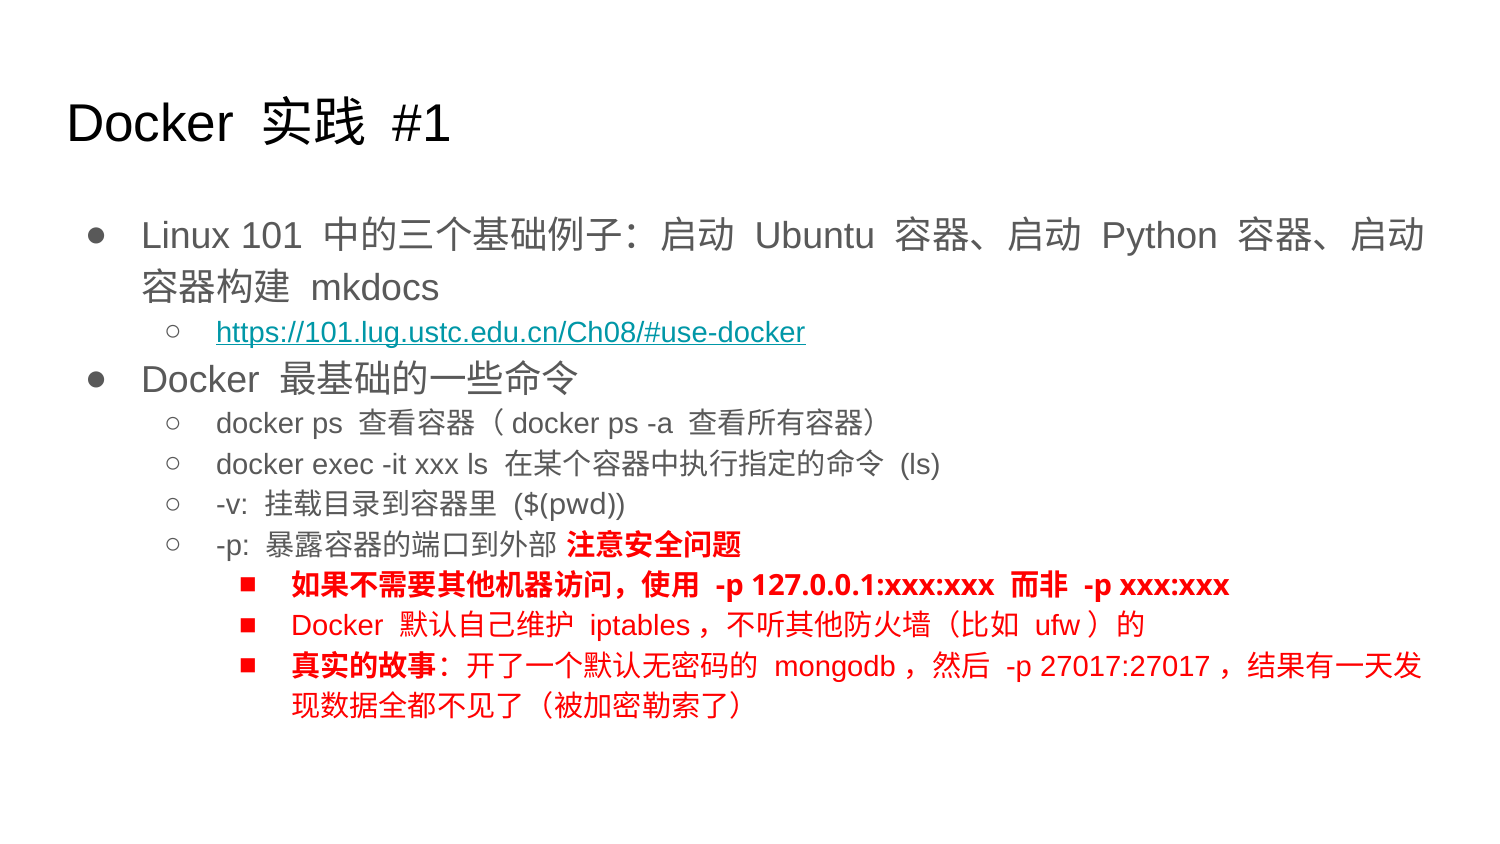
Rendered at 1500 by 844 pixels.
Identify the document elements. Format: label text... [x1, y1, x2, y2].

list Linux 101 中的三个基础例子：启动 Ubuntu 容器、启动 Python 容器、启动容器构建 mkdocs https://101.lug.ustc.edu.cn/Ch08/#use-docker Docker 最基础的一些命令 docker ps 查看容器（docker ps -a 查看所有容器） docker exec -it xxx ls 在某个容器中执行指定的命令 (ls) -v: 挂载目录到容器里 ($(pwd)) -p: 暴露容器的端口到外部 注意安全问题 如果不需要其他机器访问，使用 -p 127.0.0.1:xxx:xxx 而非 -p xxx:xxx Docker 默认自己维护 iptables，不听其他防火墙（比如 ufw）的 真实的故事：开了一个默认无密码的 mongodb，然后 -p 27017:27017，结果有一天发现数据全都不见了（被加密勒索了） [51, 189, 1449, 822]
title Docker 实践 #1 [51, 72, 1449, 167]
